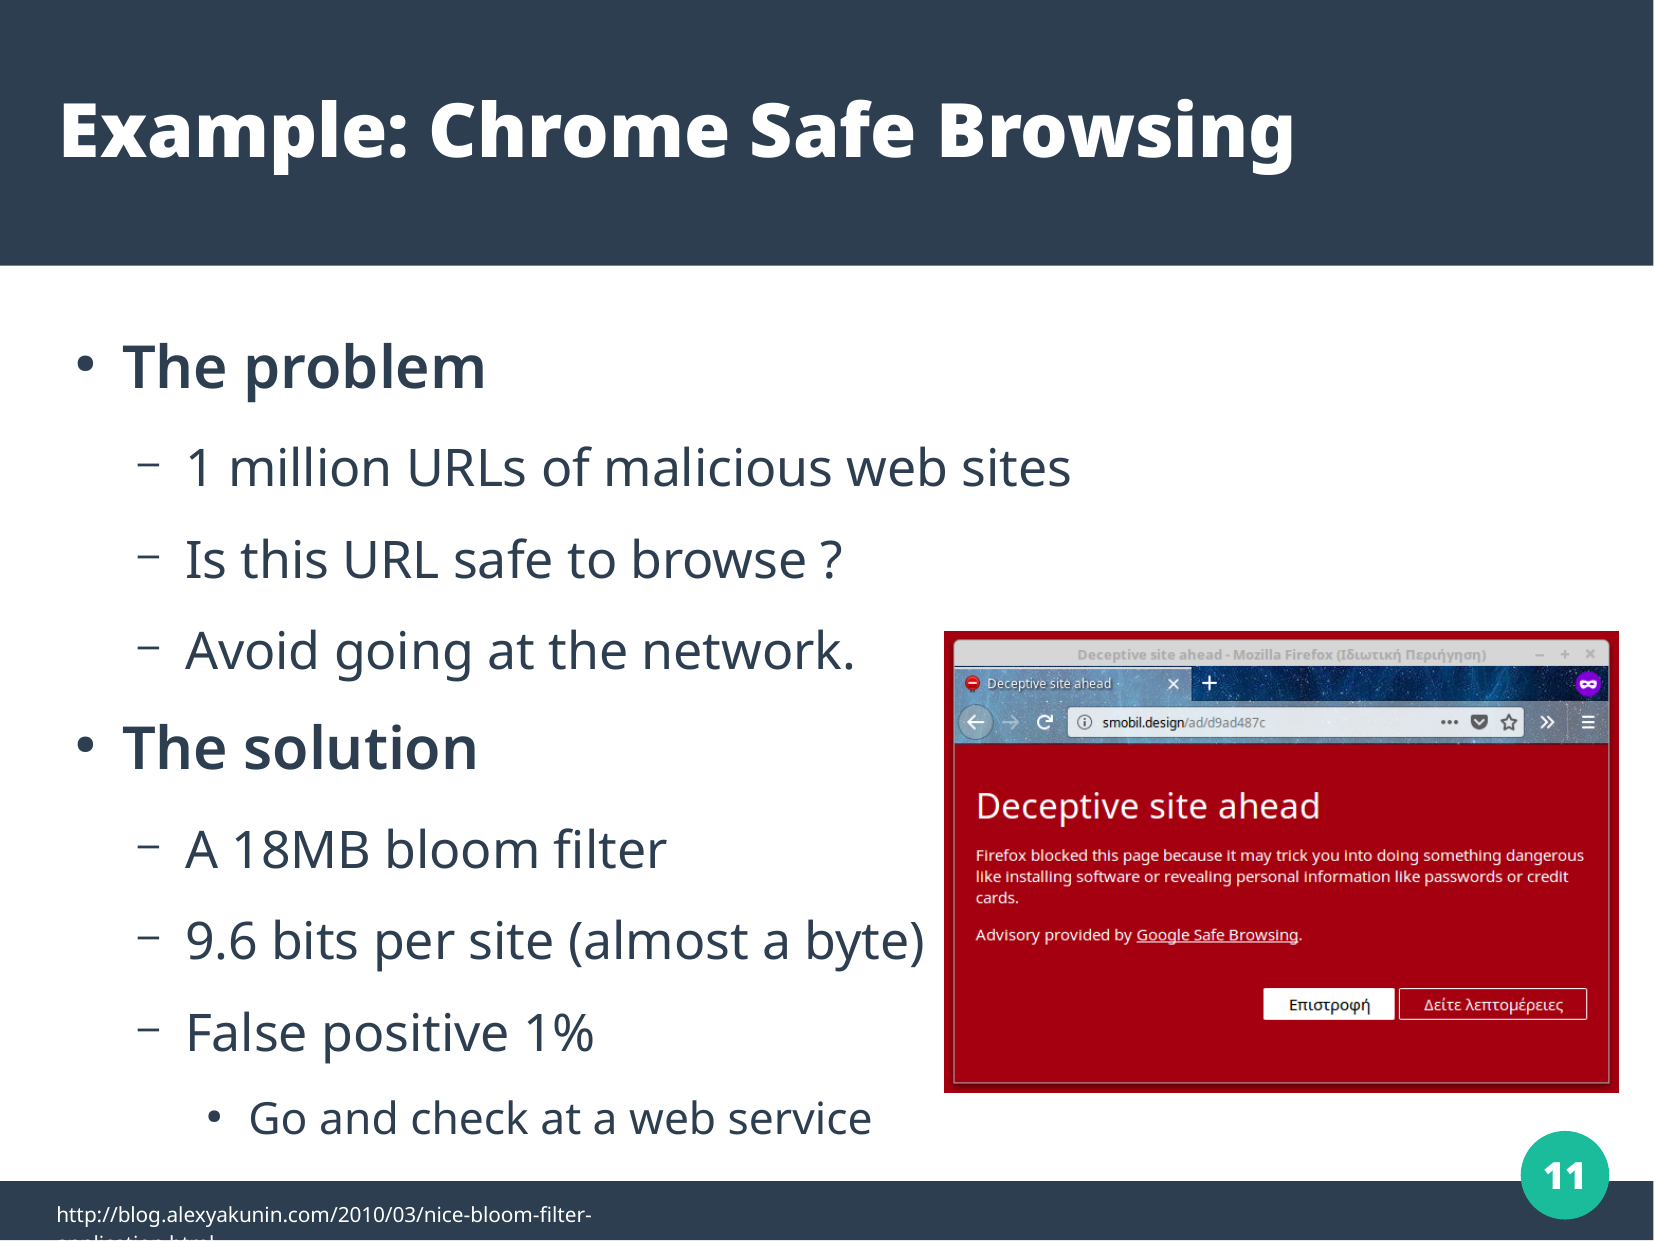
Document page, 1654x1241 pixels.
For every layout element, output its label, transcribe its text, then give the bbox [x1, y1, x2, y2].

text_box http://blog.alexyakunin.com/2010/03/nice-bloom-filter-application.html [41, 1193, 739, 1241]
list The problem 1 million URLs of malicious web sites Is this URL safe to browse ? Avoid going at the network. The solution A 18MB bloom filter 9.6 bits per site (almost a byte) False positive 1% Go and check at a web service [59, 324, 1595, 1152]
picture [944, 631, 1619, 1093]
title Example: Chrome Safe Browsing [59, 49, 1595, 207]
